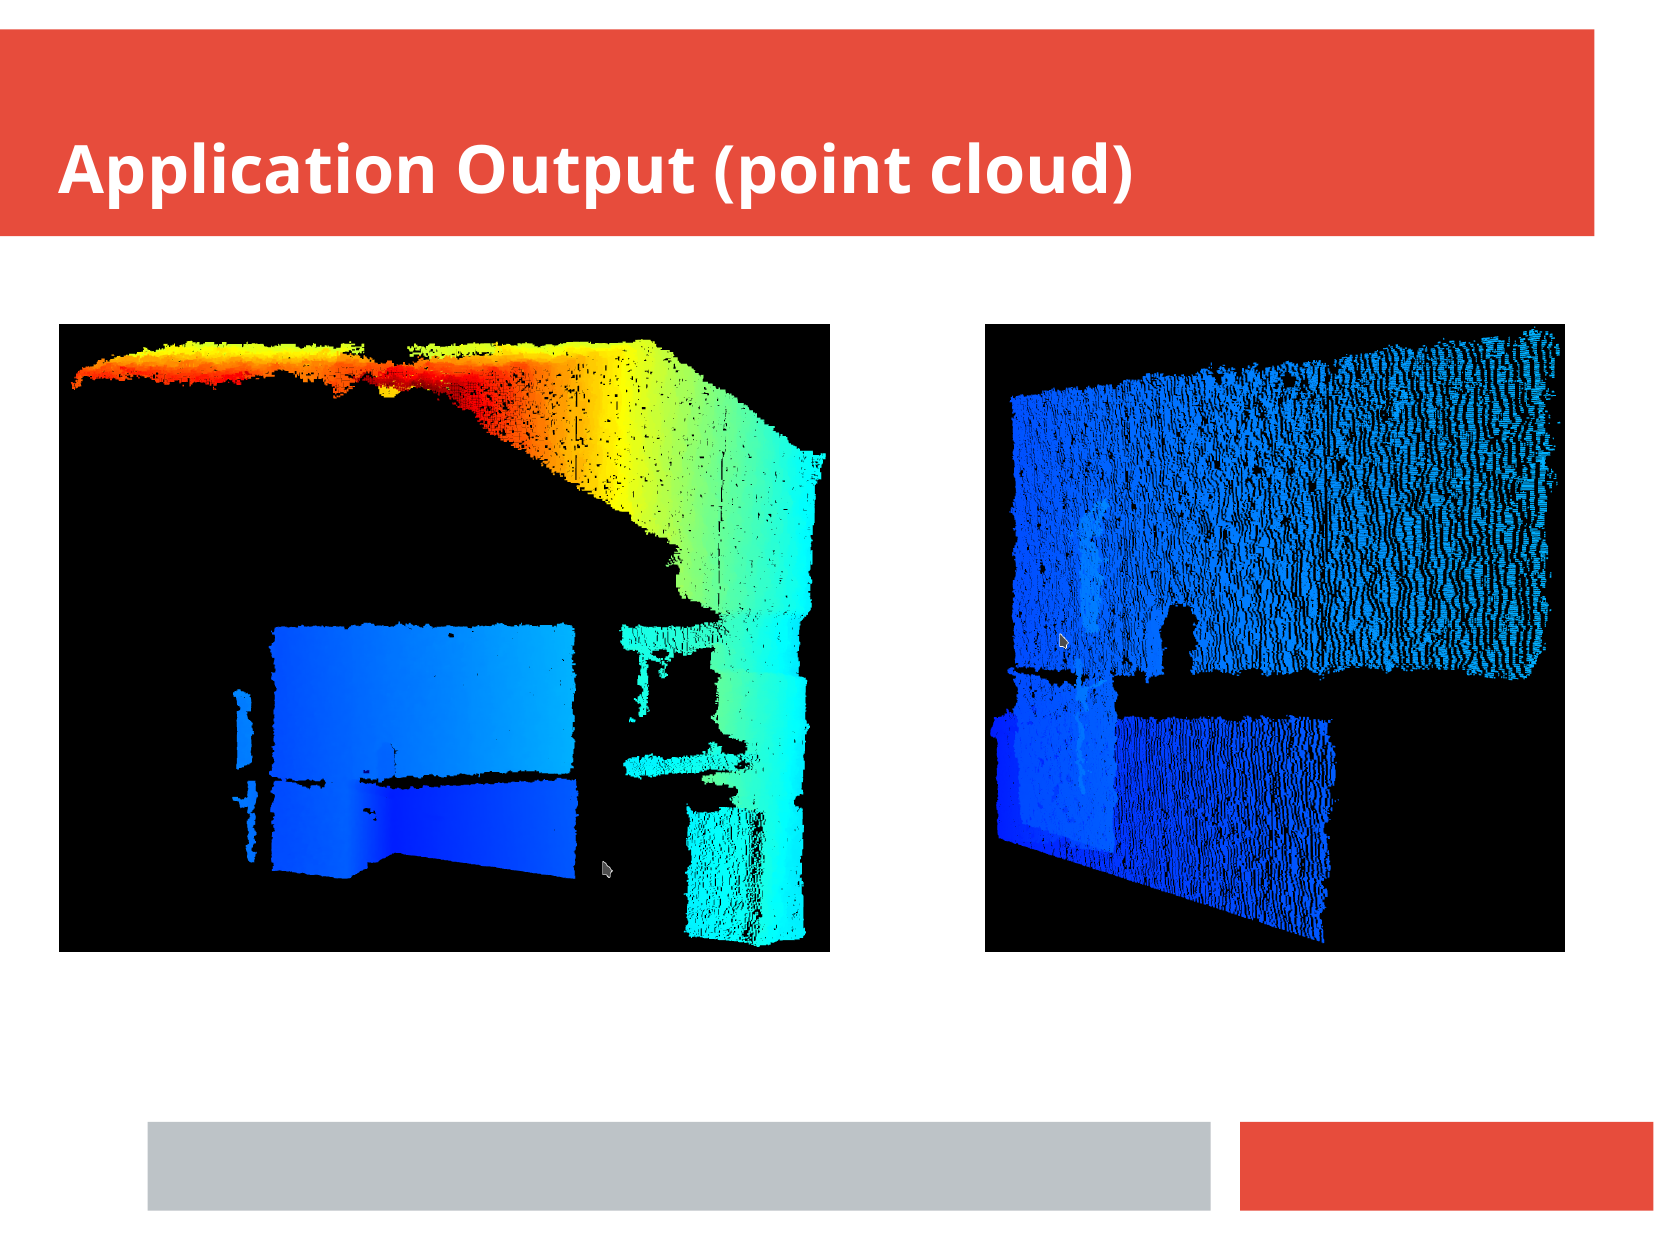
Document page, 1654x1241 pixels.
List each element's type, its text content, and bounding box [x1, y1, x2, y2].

picture [985, 324, 1565, 952]
picture [59, 324, 830, 952]
title Application Output (point cloud) [59, 59, 1595, 207]
